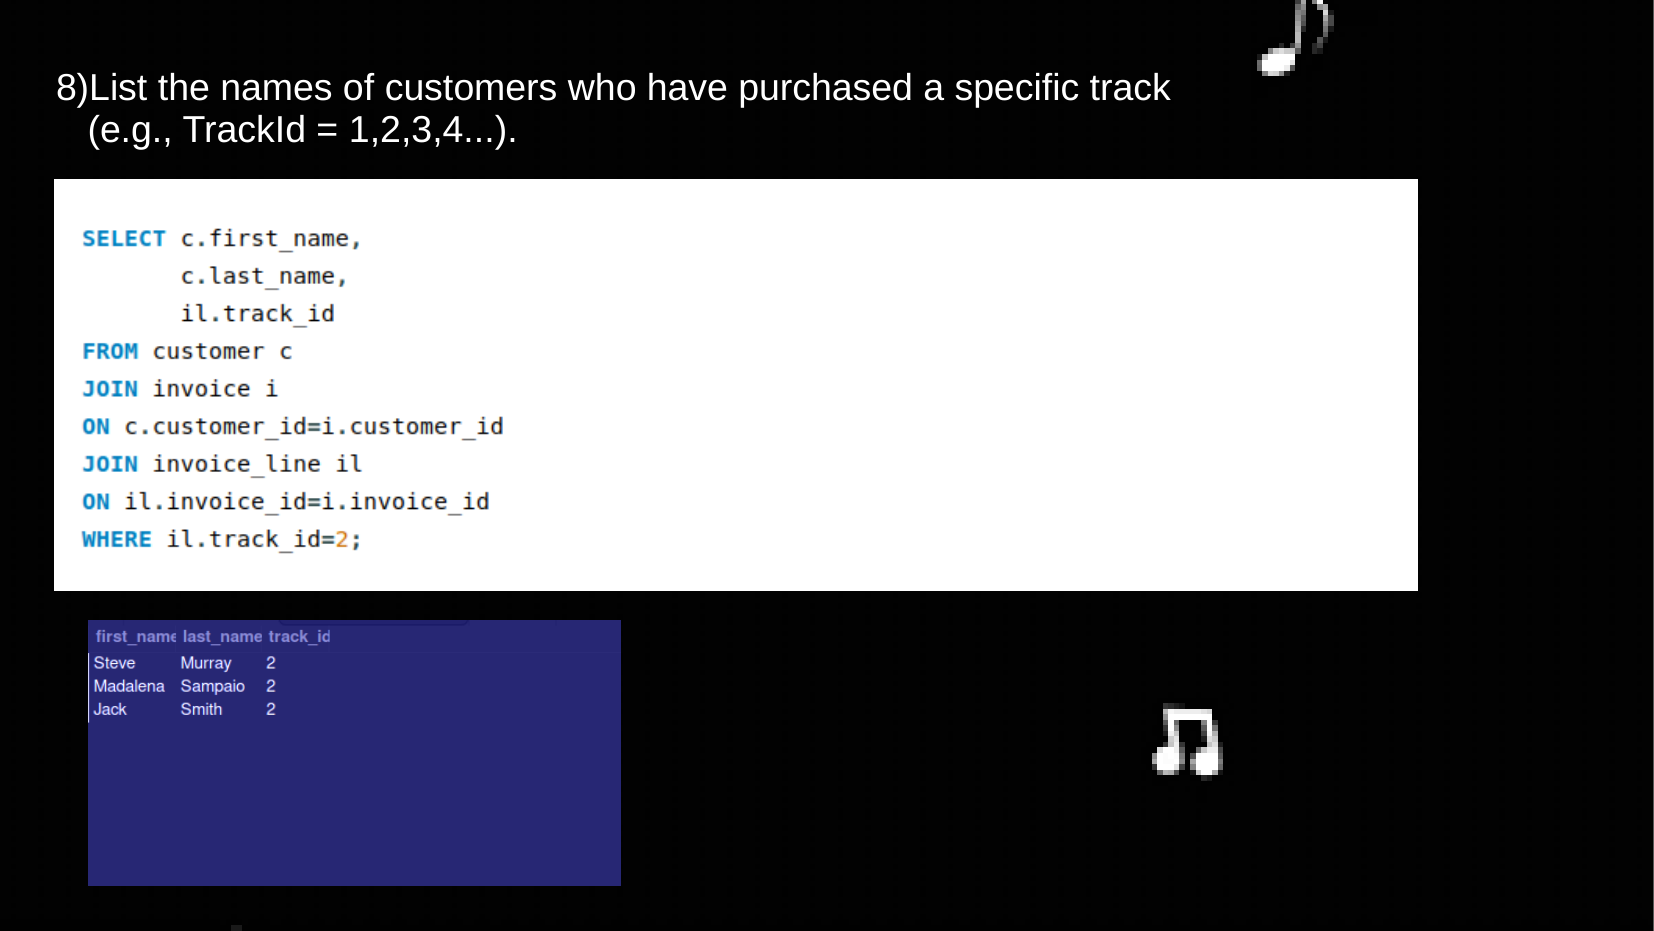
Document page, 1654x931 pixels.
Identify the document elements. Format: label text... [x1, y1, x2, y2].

picture [0, 0, 1654, 931]
text_box 8)List the names of customers who have purchased a specific track (e.g., TrackId = 1,2,3,4...). [41, 59, 1595, 158]
